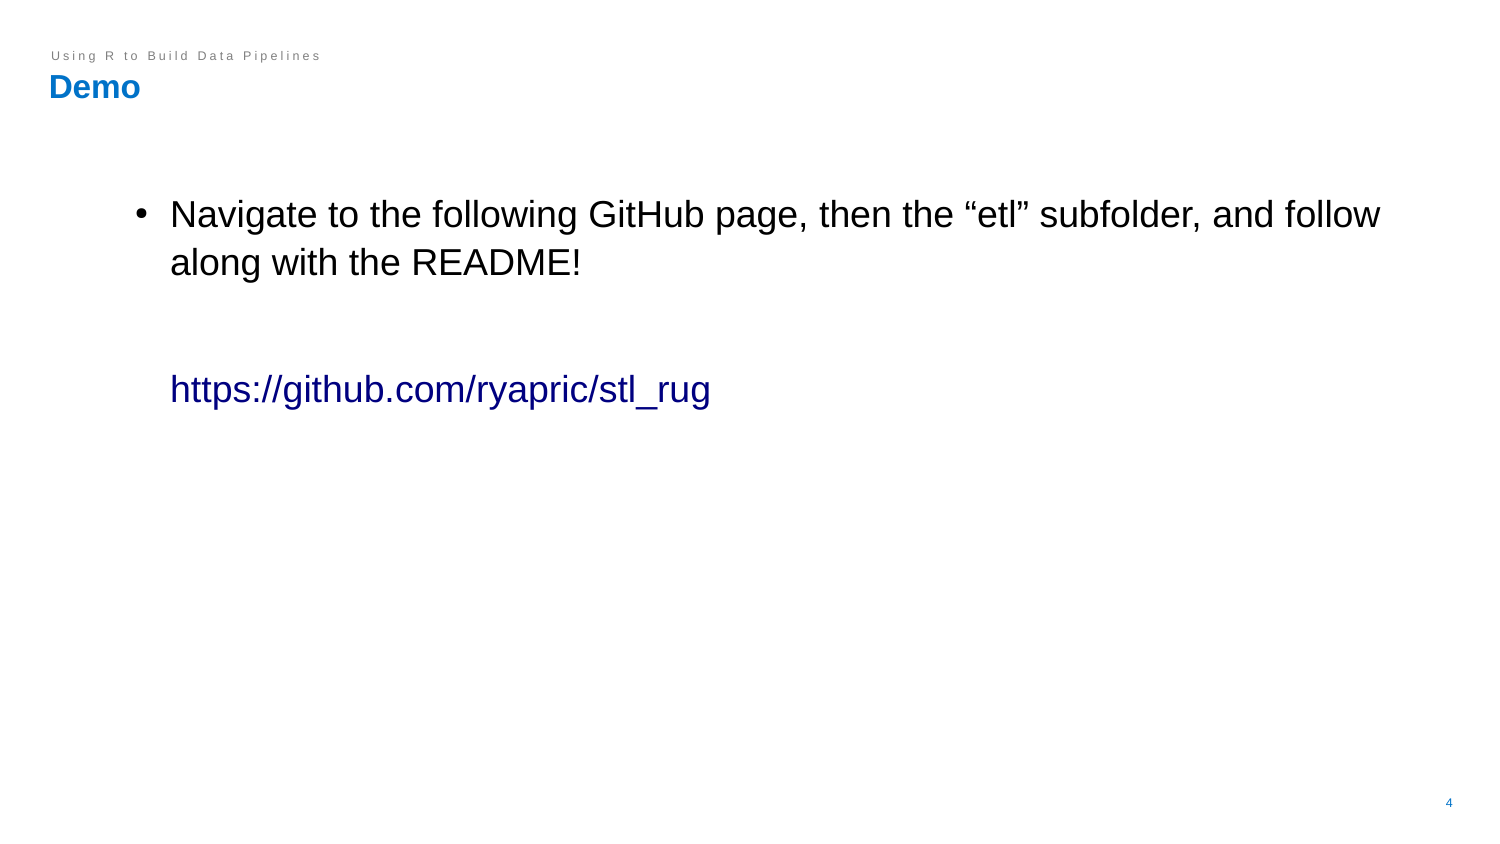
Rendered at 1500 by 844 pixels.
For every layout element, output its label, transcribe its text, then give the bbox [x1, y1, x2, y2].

text_box Navigate to the following GitHub page, then the “etl” subfolder, and follow along with the README! https://github.com/ryapric/stl_rug [120, 180, 1426, 664]
list Using R to Build Data Pipelines [51, 49, 572, 65]
slide_number 4 [1399, 794, 1453, 828]
list Demo [48, 69, 1391, 108]
